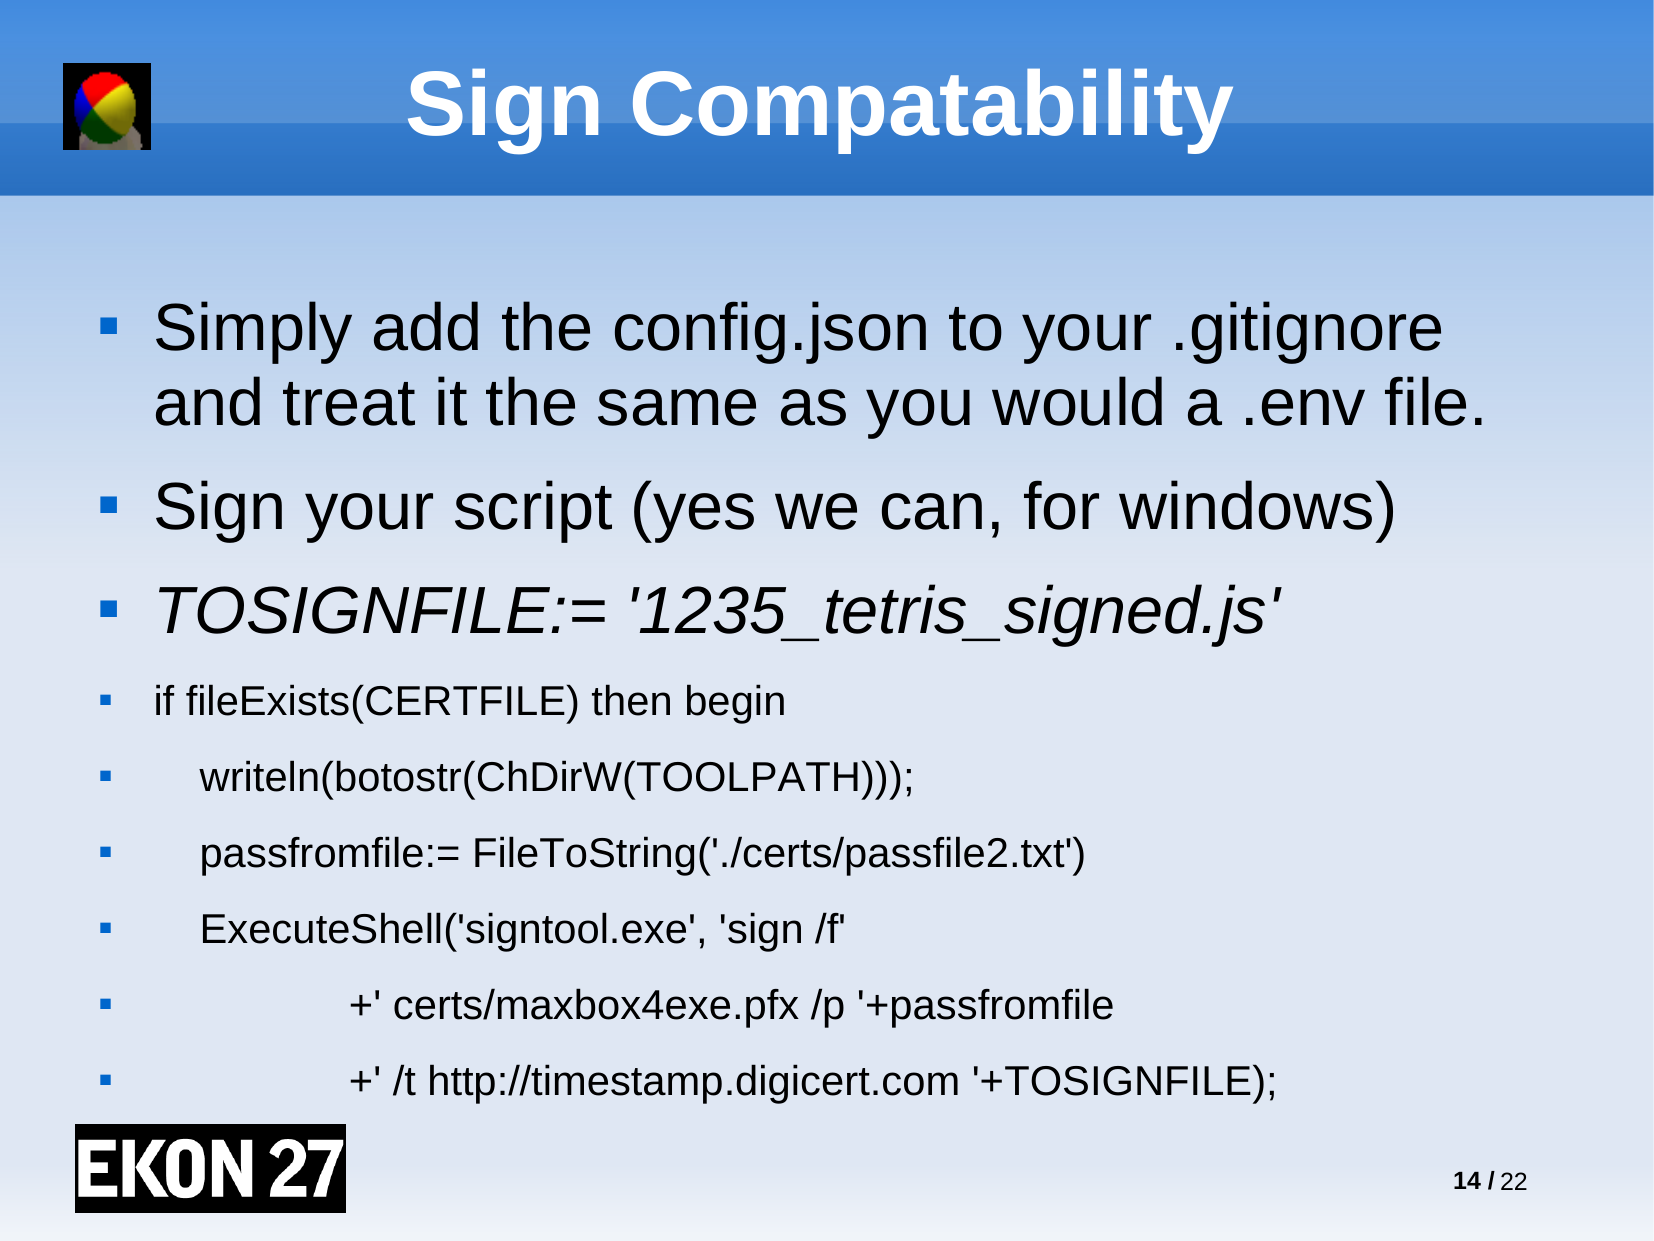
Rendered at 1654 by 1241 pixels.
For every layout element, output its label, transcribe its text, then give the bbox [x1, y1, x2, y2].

list Simply add the config.json to your .gitignore and treat it the same as you would a .env file. Sign your script (yes we can, for windows) TOSIGNFILE:= '1235_tetris_signed.js' if fileExists(CERTFILE) then begin writeln(botostr(ChDirW(TOOLPATH))); passfromfile:= FileToString('./certs/passfile2.txt') ExecuteShell('signtool.exe', 'sign /f' +' certs/maxbox4exe.pfx /p '+passfromfile +' /t http://timestamp.digicert.com '+TOSIGNFILE); [82, 290, 1571, 1109]
picture [0, 0, 1654, 1241]
title Sign Compatability [76, 0, 1565, 208]
